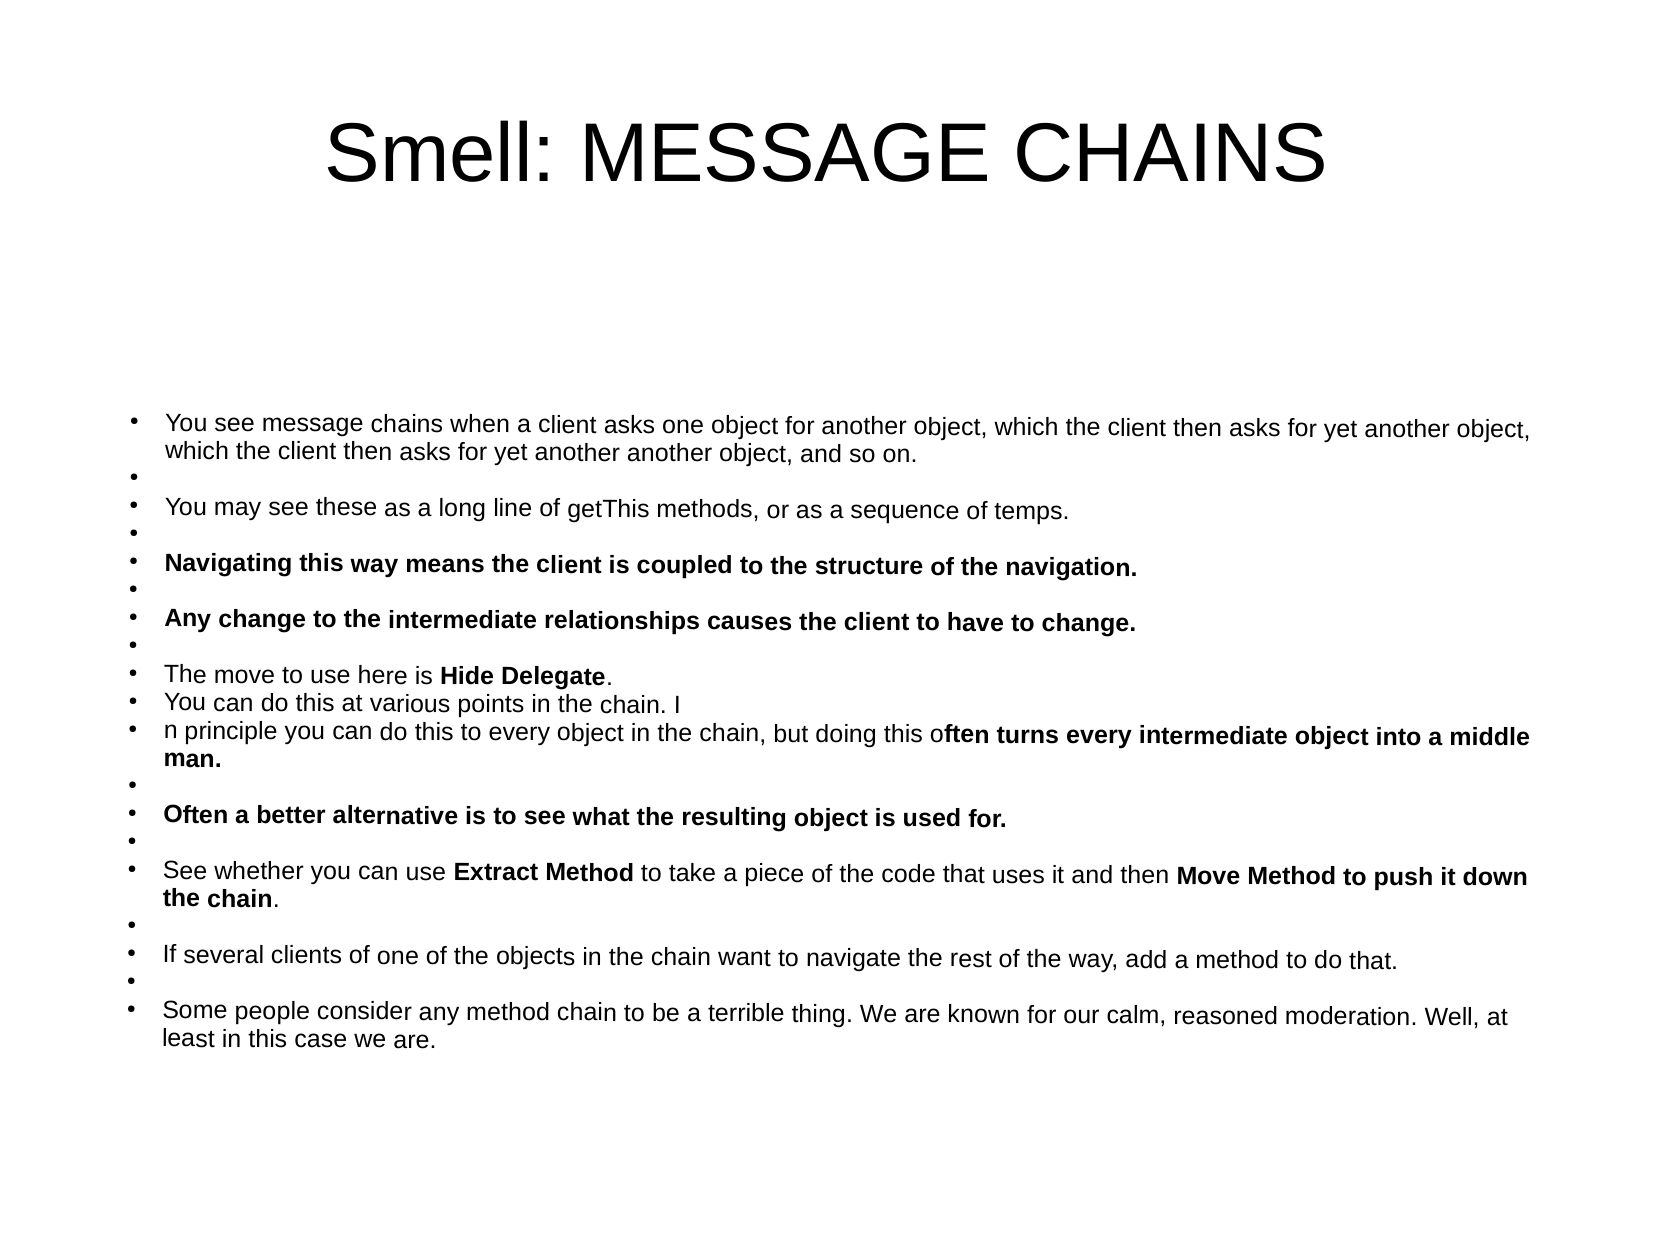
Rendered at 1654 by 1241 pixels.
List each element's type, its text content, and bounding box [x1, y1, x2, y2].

text_box You see message chains when a client asks one object for another object, which the client then asks for yet another object, which the client then asks for yet another another object, and so on. You may see these as a long line of getThis methods, or as a sequence of temps. Navigating this way means the client is coupled to the structure of the navigation. Any change to the intermediate relationships causes the client to have to change. The move to use here is Hide Delegate. You can do this at various points in the chain. I n principle you can do this to every object in the chain, but doing this often turns every intermediate object into a middle man. Often a better alternative is to see what the resulting object is used for. See whether you can use Extract Method to take a piece of the code that uses it and then Move Method to push it down the chain. If several clients of one of the objects in the chain want to navigate the rest of the way, add a method to do that. Some people consider any method chain to be a terrible thing. We are known for our calm, reasoned moderation. Well, at least in this case we are. [90, 242, 1560, 1197]
title Smell: MESSAGE CHAINS [82, 49, 1571, 257]
